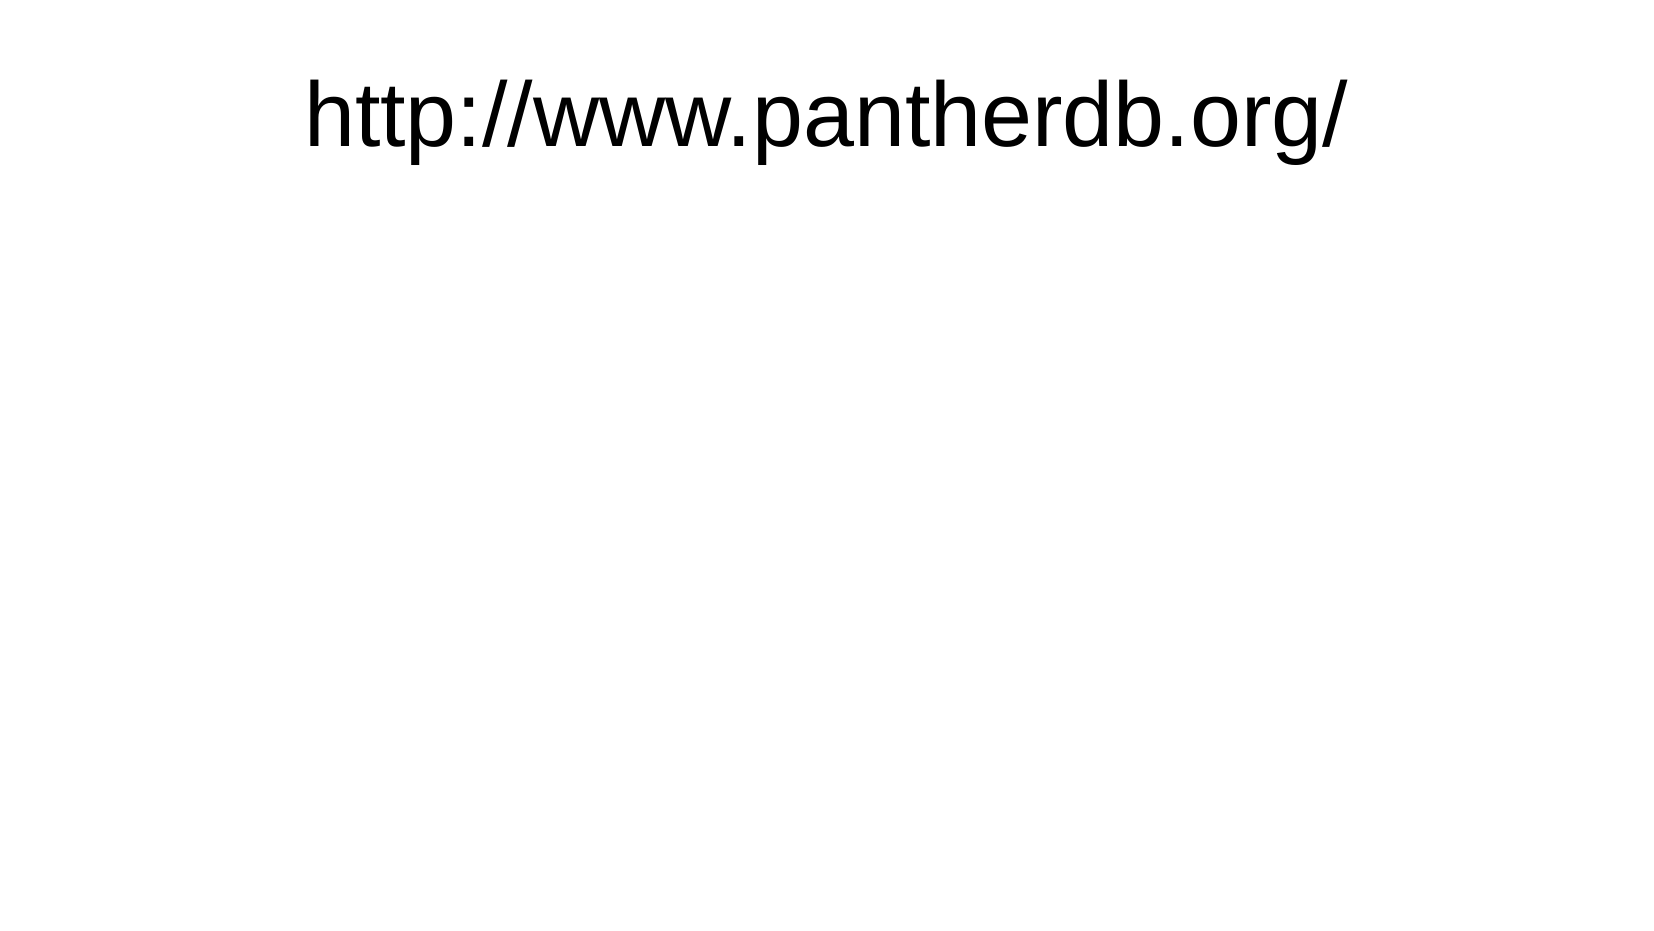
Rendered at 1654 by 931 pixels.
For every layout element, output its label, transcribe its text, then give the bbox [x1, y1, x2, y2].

title http://www.pantherdb.org/ [82, 37, 1571, 193]
